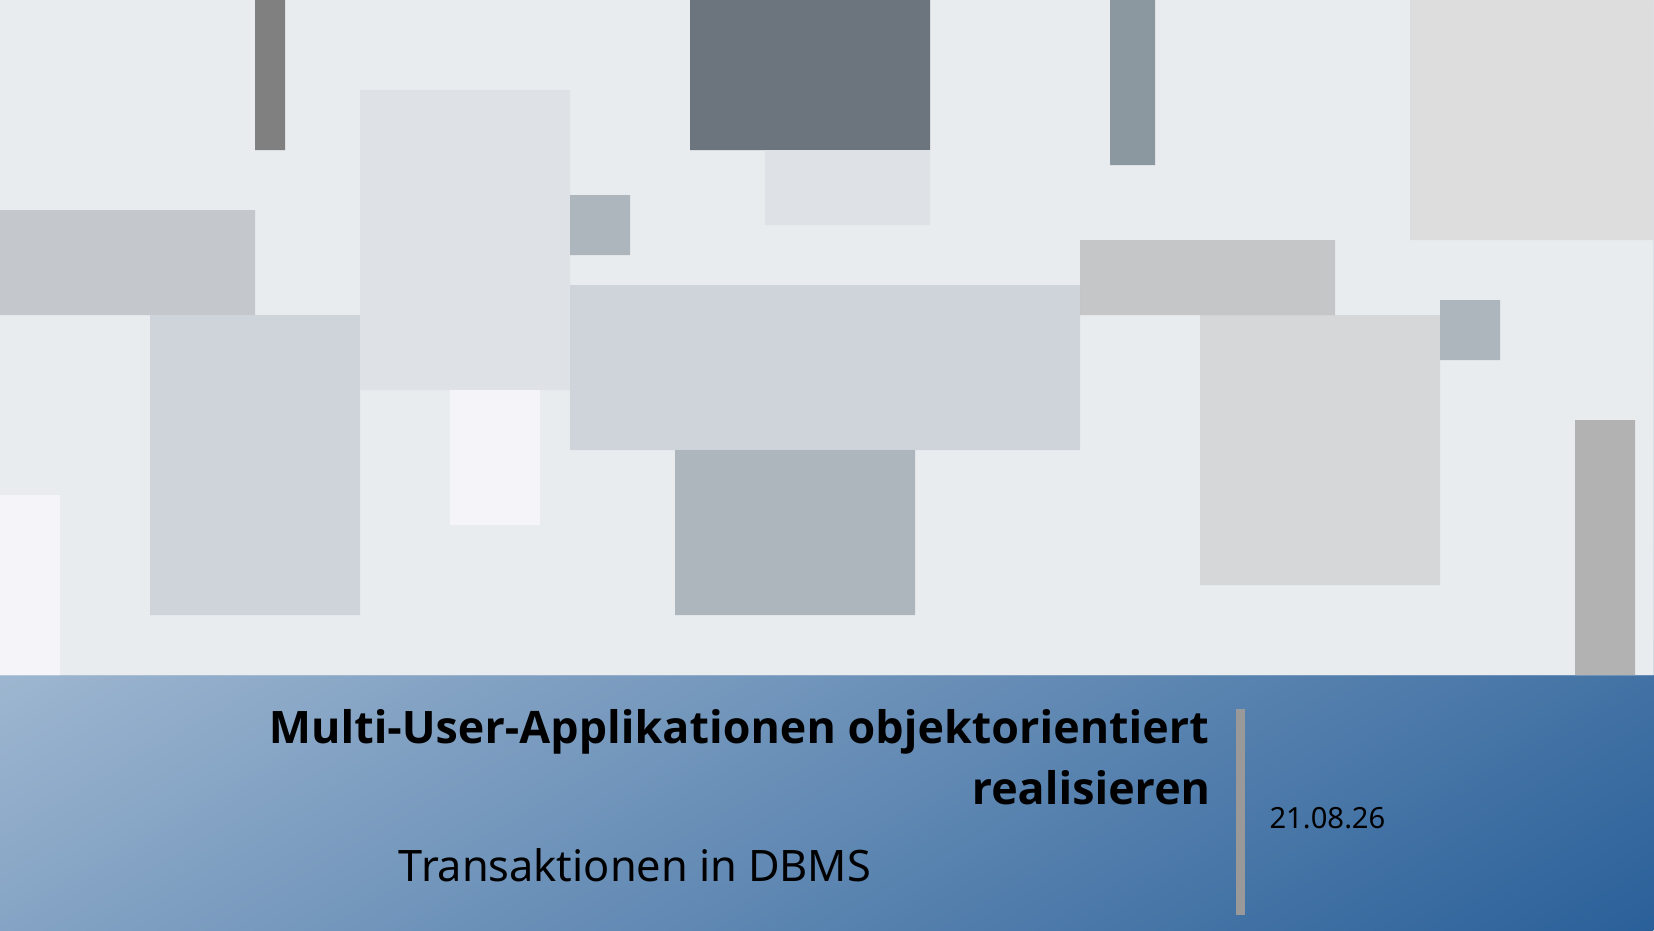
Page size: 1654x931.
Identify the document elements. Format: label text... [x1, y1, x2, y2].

subtitle Transaktionen in DBMS [59, 835, 1211, 895]
title Multi-User-Applikationen objektorientiert realisieren [59, 694, 1211, 819]
